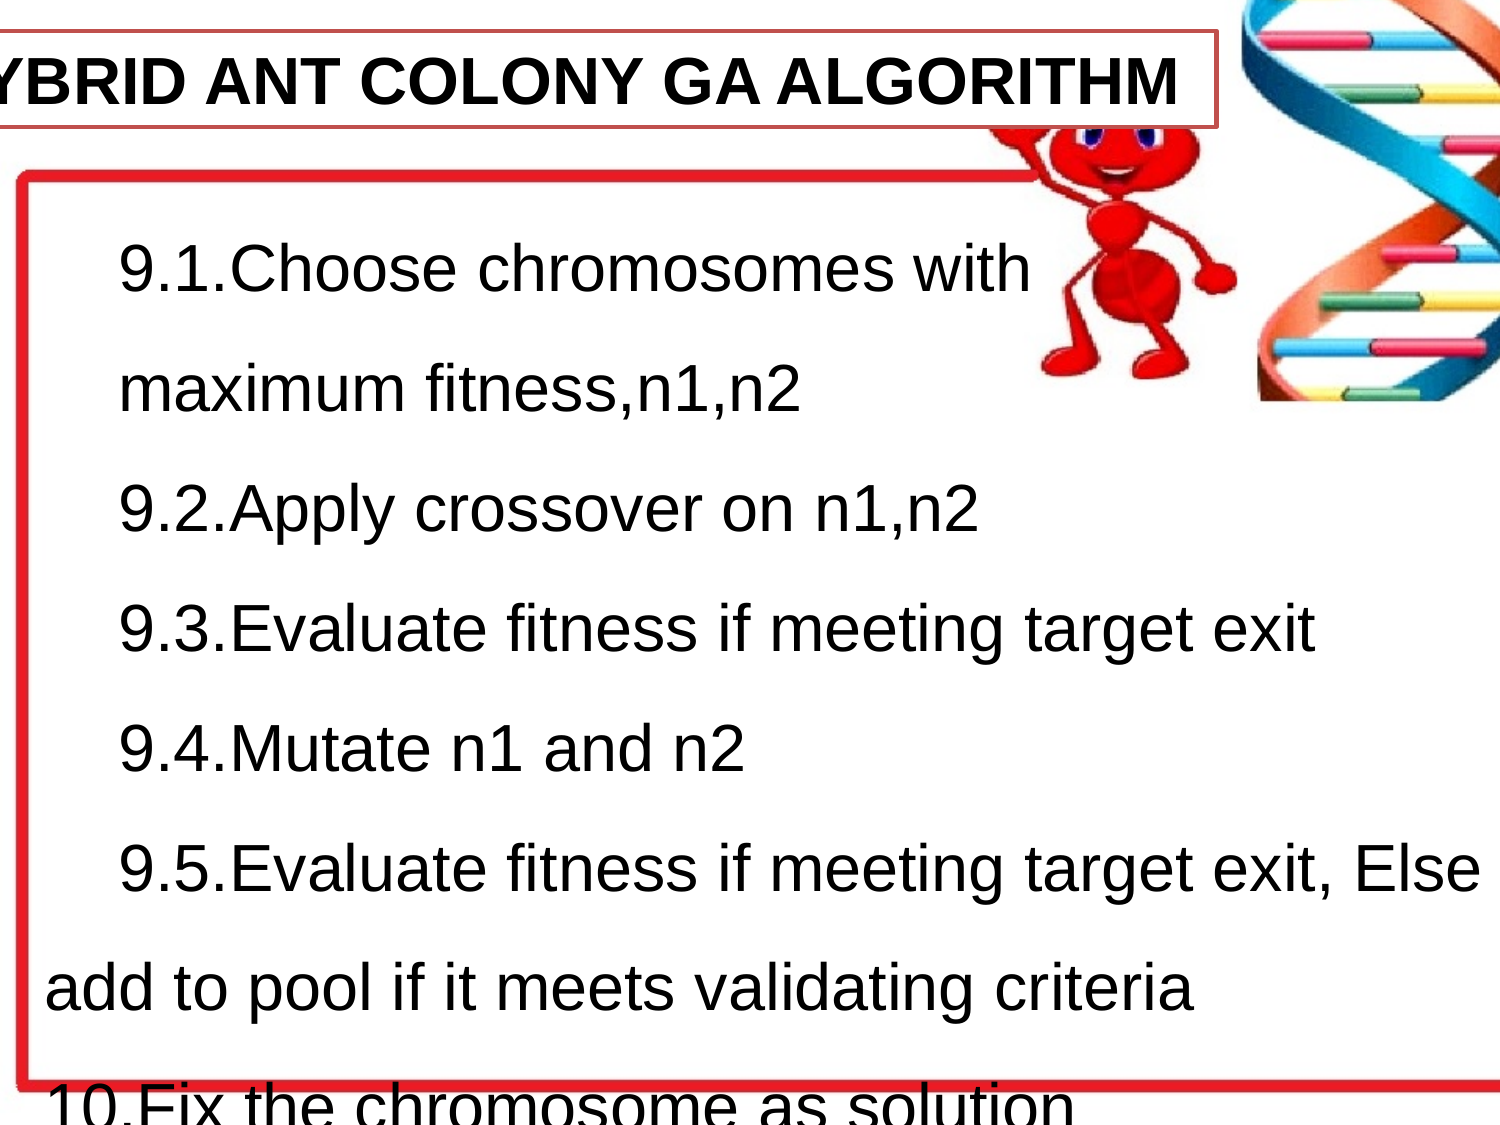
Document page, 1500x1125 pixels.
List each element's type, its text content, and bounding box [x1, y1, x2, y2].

text_box 9.1.Choose chromosomes with maximum fitness,n1,n2 9.2.Apply crossover on n1,n2 9.3.Evaluate fitness if meeting target exit 9.4.Mutate n1 and n2 9.5.Evaluate fitness if meeting target exit, Else add to pool if it meets validating criteria 10.Fix the chromosome as solution [29, 177, 1500, 1125]
text_box HYBRID ANT COLONY GA ALGORITHM [0, 30, 1217, 127]
picture [0, 0, 1500, 1125]
